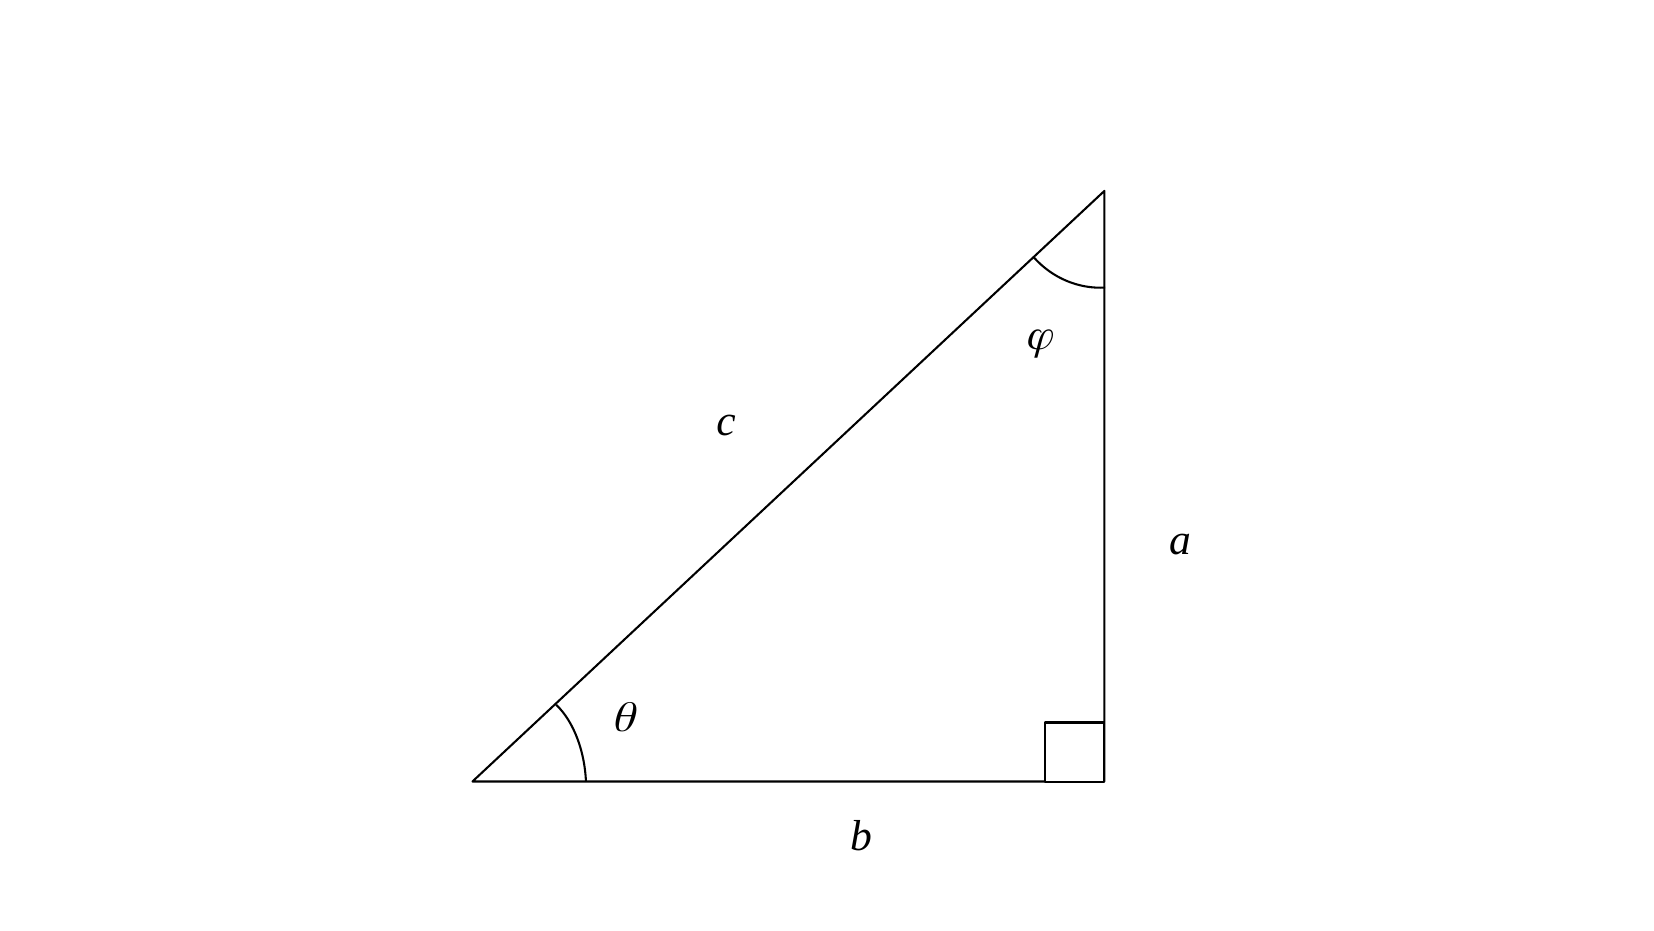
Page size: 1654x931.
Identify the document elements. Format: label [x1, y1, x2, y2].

chart [839, 812, 884, 861]
chart [1013, 327, 1063, 360]
chart [1158, 516, 1203, 566]
text_box [472, 190, 1105, 782]
chart [599, 699, 645, 734]
chart [705, 397, 749, 446]
